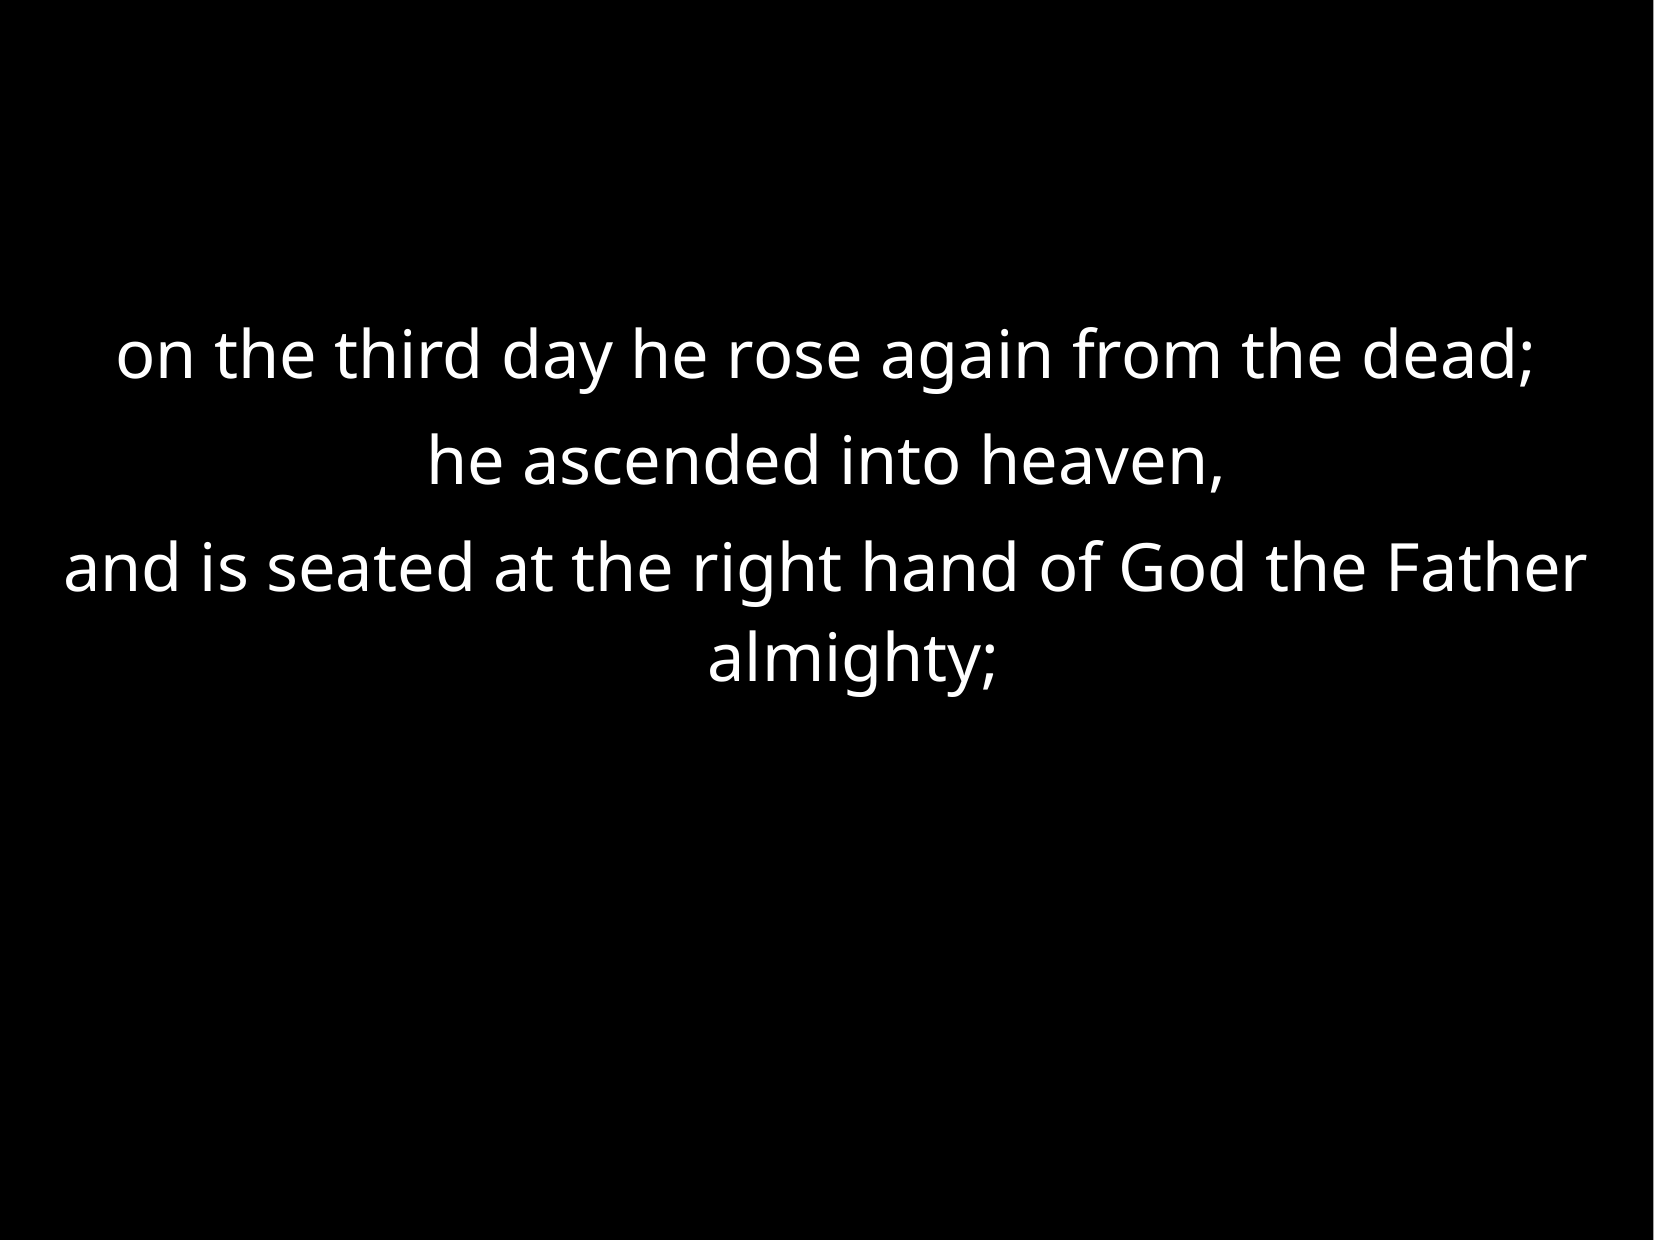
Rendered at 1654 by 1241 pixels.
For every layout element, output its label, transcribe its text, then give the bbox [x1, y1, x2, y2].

list on the third day he rose again from the dead; he ascended into heaven, and is seated at the right hand of God the Father almighty; [0, 307, 1654, 1241]
